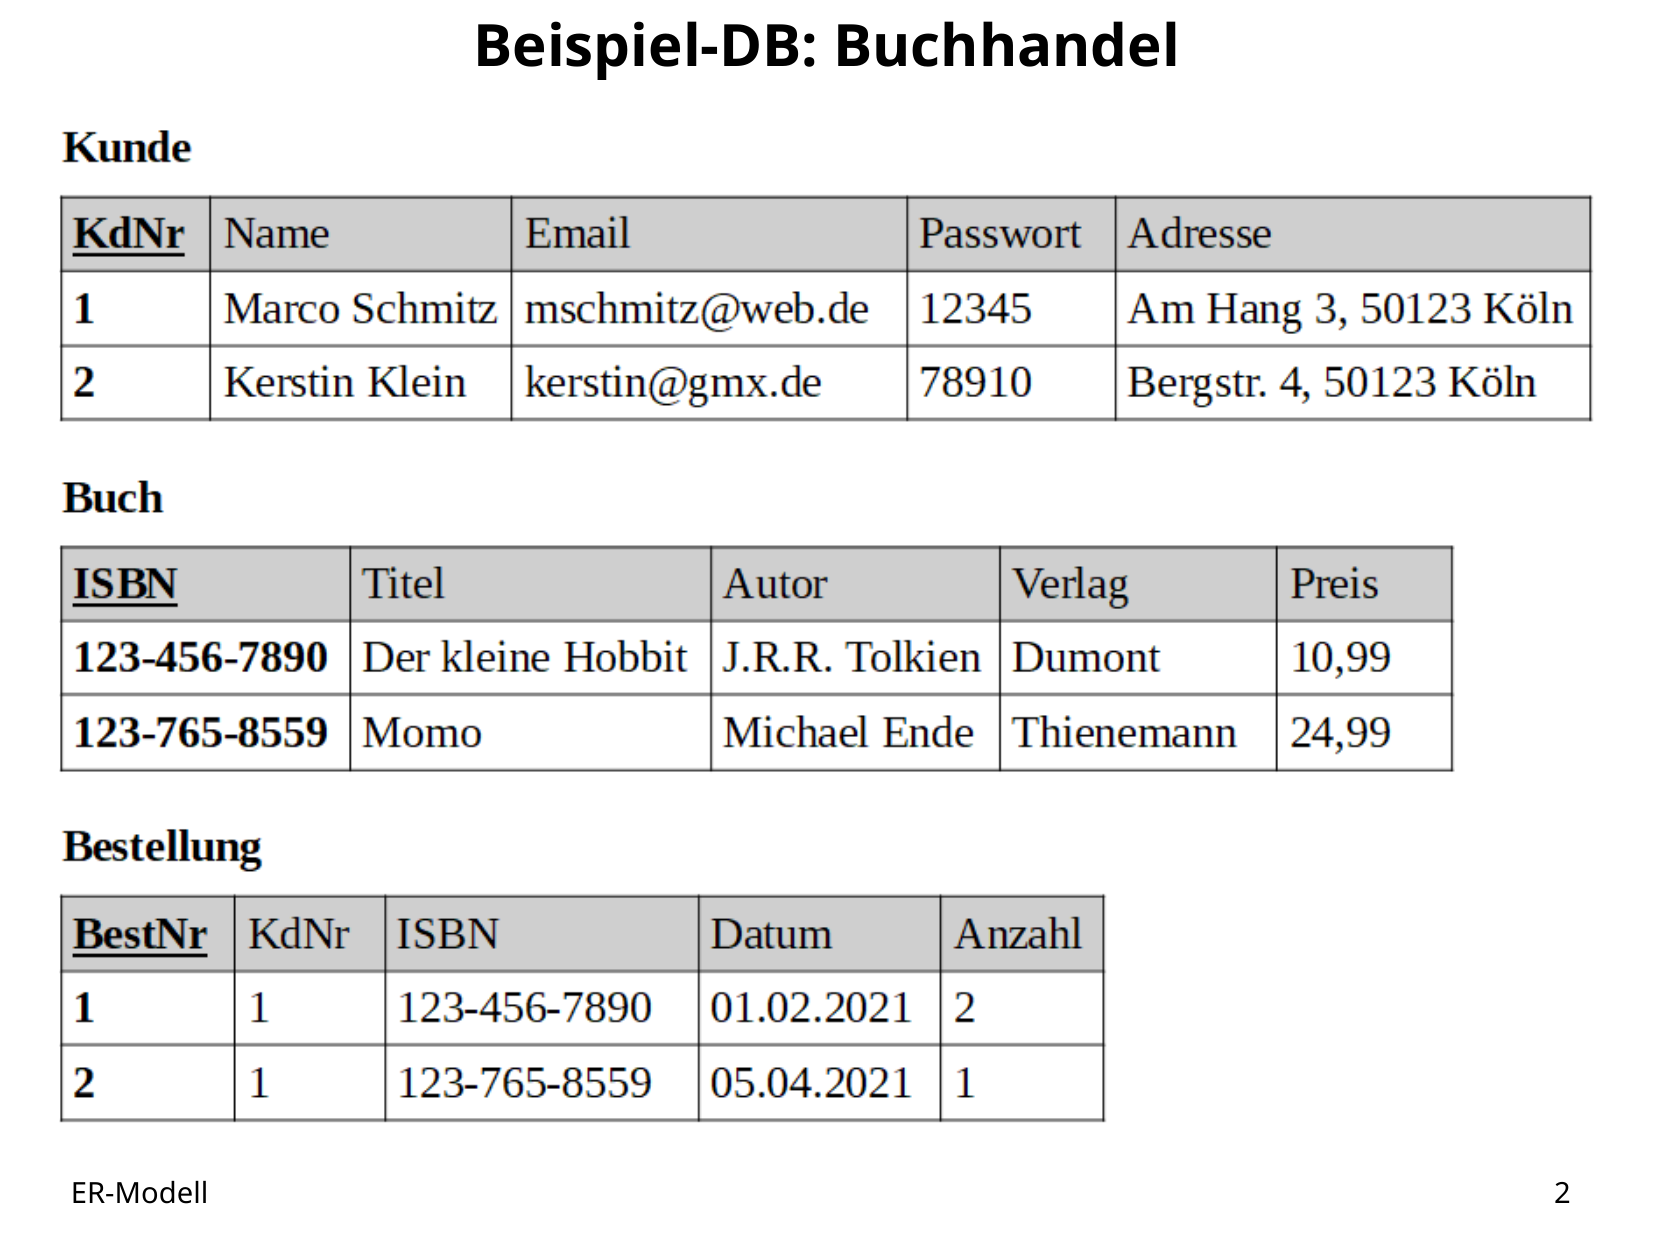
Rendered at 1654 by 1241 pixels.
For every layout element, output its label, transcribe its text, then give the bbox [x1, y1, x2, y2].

picture [59, 129, 1595, 1124]
title Beispiel-DB: Buchhandel [0, 5, 1654, 83]
